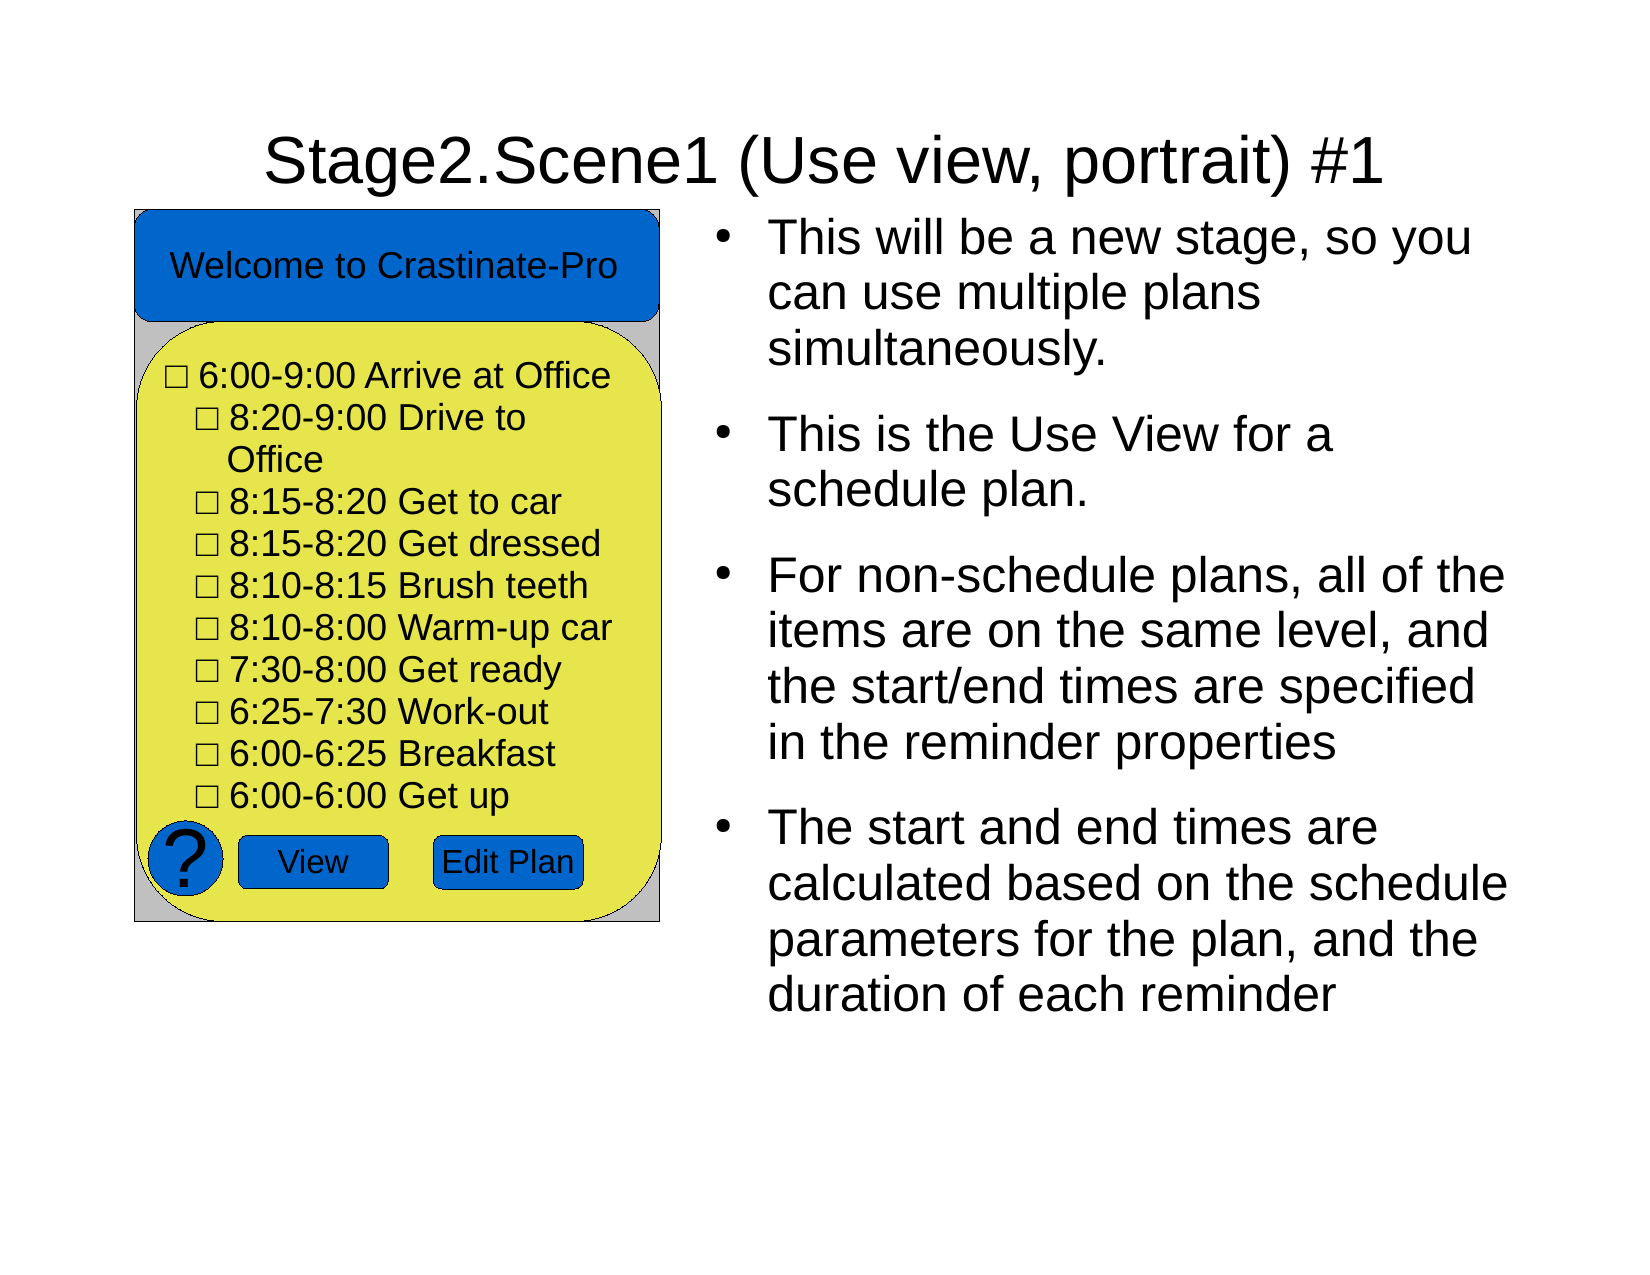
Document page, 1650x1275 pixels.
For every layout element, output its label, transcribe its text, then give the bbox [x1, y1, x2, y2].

text_box [646, 209, 660, 226]
text_box [134, 209, 147, 222]
list This will be a new stage, so you can use multiple plans simultaneously. This is the Use View for a schedule plan. For non-schedule plans, all of the items are on the same level, and the start/end times are specified in the reminder properties The start and end times are calculated based on the schedule parameters for the plan, and the duration of each reminder [696, 209, 1522, 1023]
text_box [592, 304, 660, 388]
text_box ? [147, 820, 224, 896]
title Stage2.Scene1 (Use view, portrait) #1 [135, 112, 1515, 210]
text_box [134, 309, 214, 922]
text_box Welcome to Crastinate-Pro [134, 209, 660, 322]
text_box View [238, 835, 389, 889]
text_box Edit Plan [433, 835, 584, 890]
text_box [584, 855, 660, 922]
text_box □ 6:00-9:00 Arrive at Office □ 8:20-9:00 Drive to Office □ 8:15-8:20 Get to car □ 8:15-8:20 Get dressed □ 8:10-8:15 Brush teeth □ 8:10-8:00 Warm-up car □ 7:30-8:00 Get ready □ 6:25-7:30 Work-out □ 6:00-6:25 Breakfast □ 6:00-6:00 Get up [136, 321, 662, 922]
